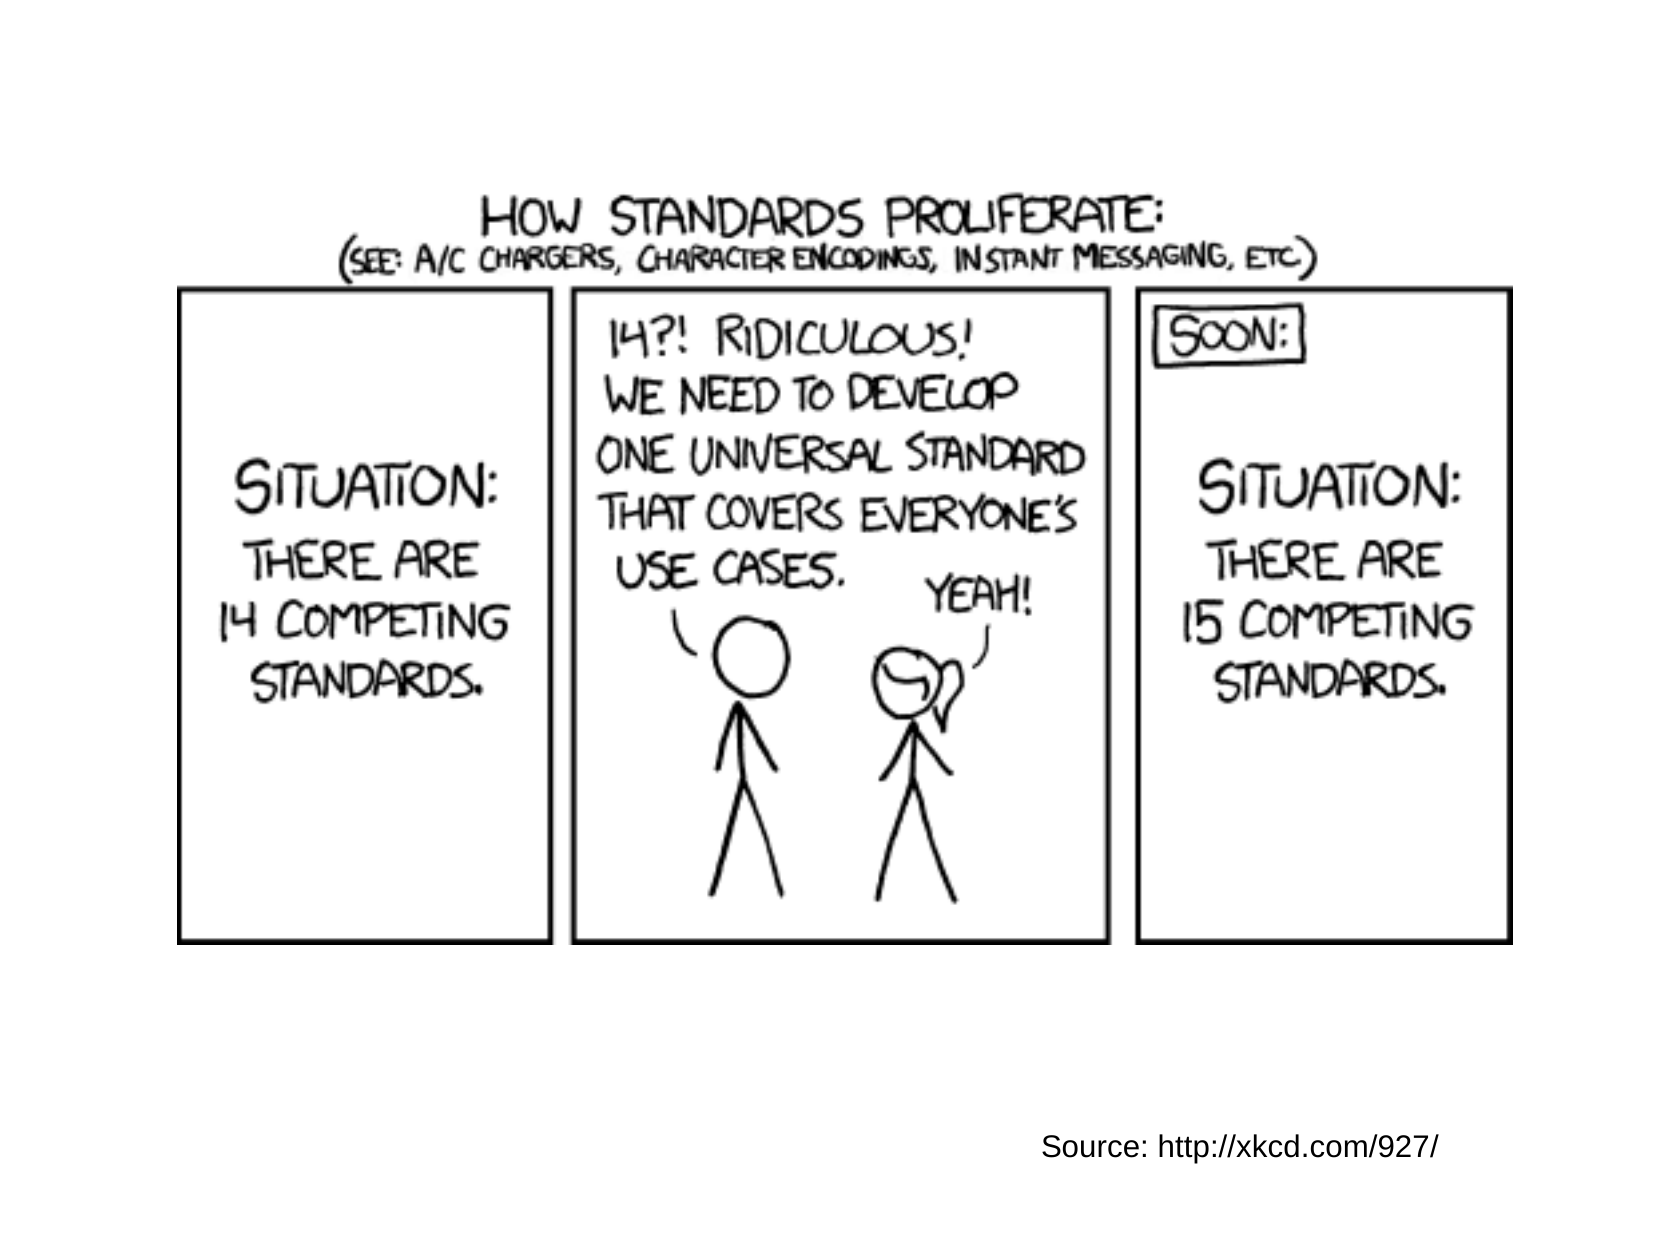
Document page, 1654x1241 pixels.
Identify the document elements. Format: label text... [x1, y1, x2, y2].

picture [177, 188, 1513, 945]
text_box Source: http://xkcd.com/927/ [1026, 1122, 1654, 1234]
